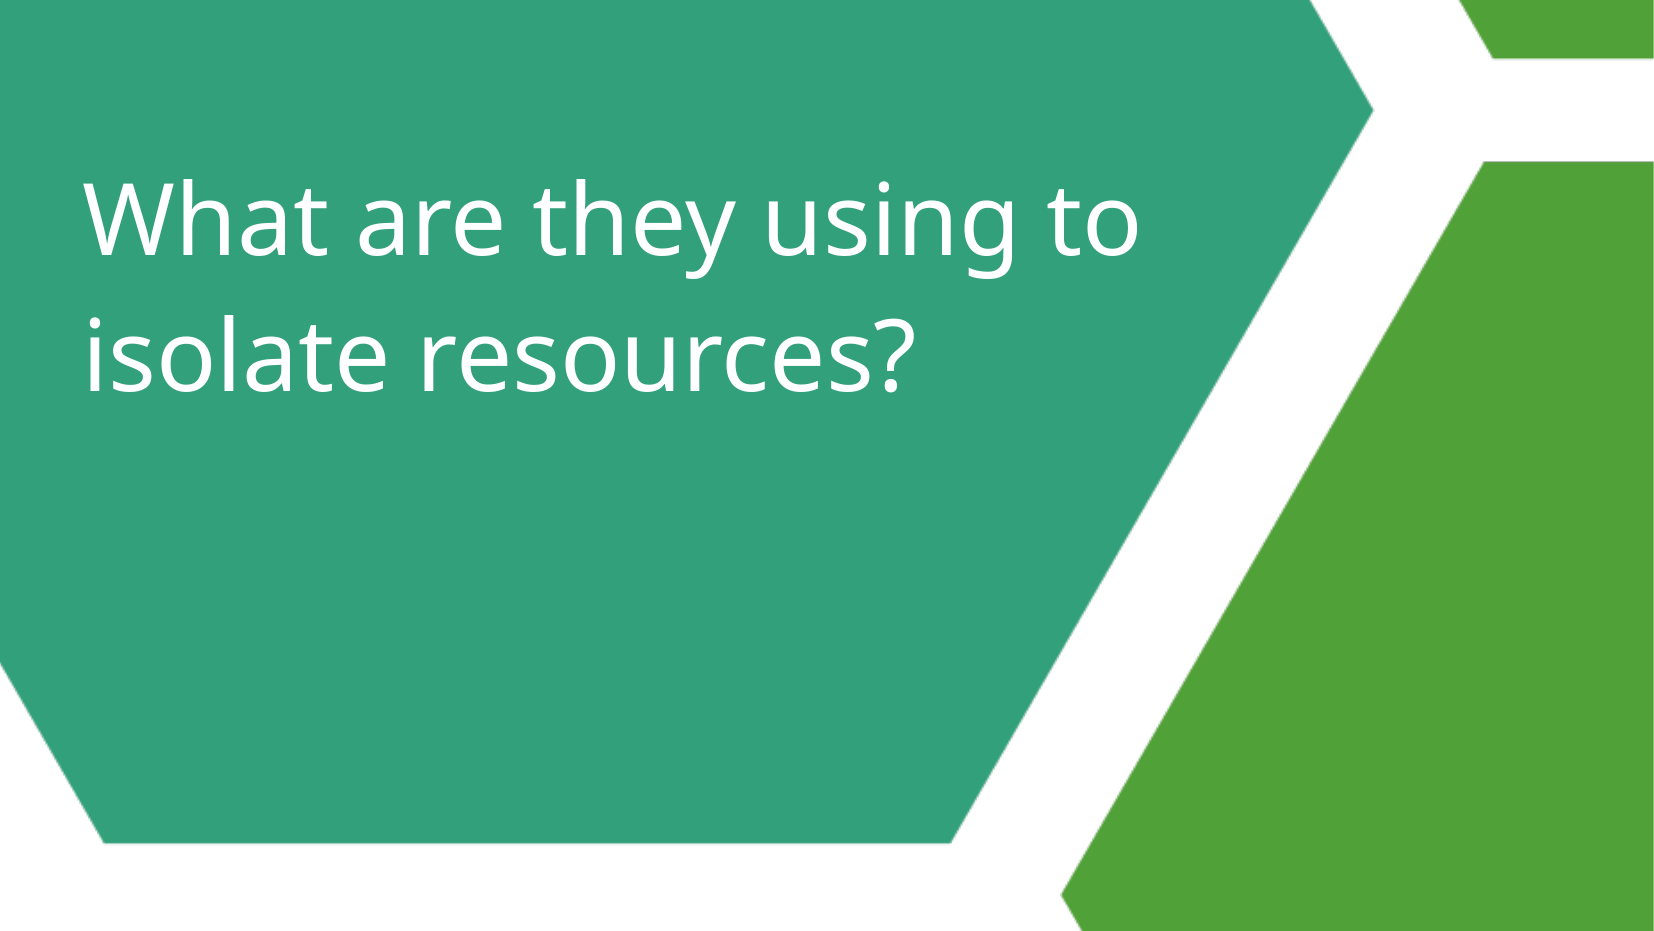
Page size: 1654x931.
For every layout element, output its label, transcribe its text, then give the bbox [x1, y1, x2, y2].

title What are they using to isolate resources? [82, 101, 1218, 605]
picture [0, 0, 1654, 931]
